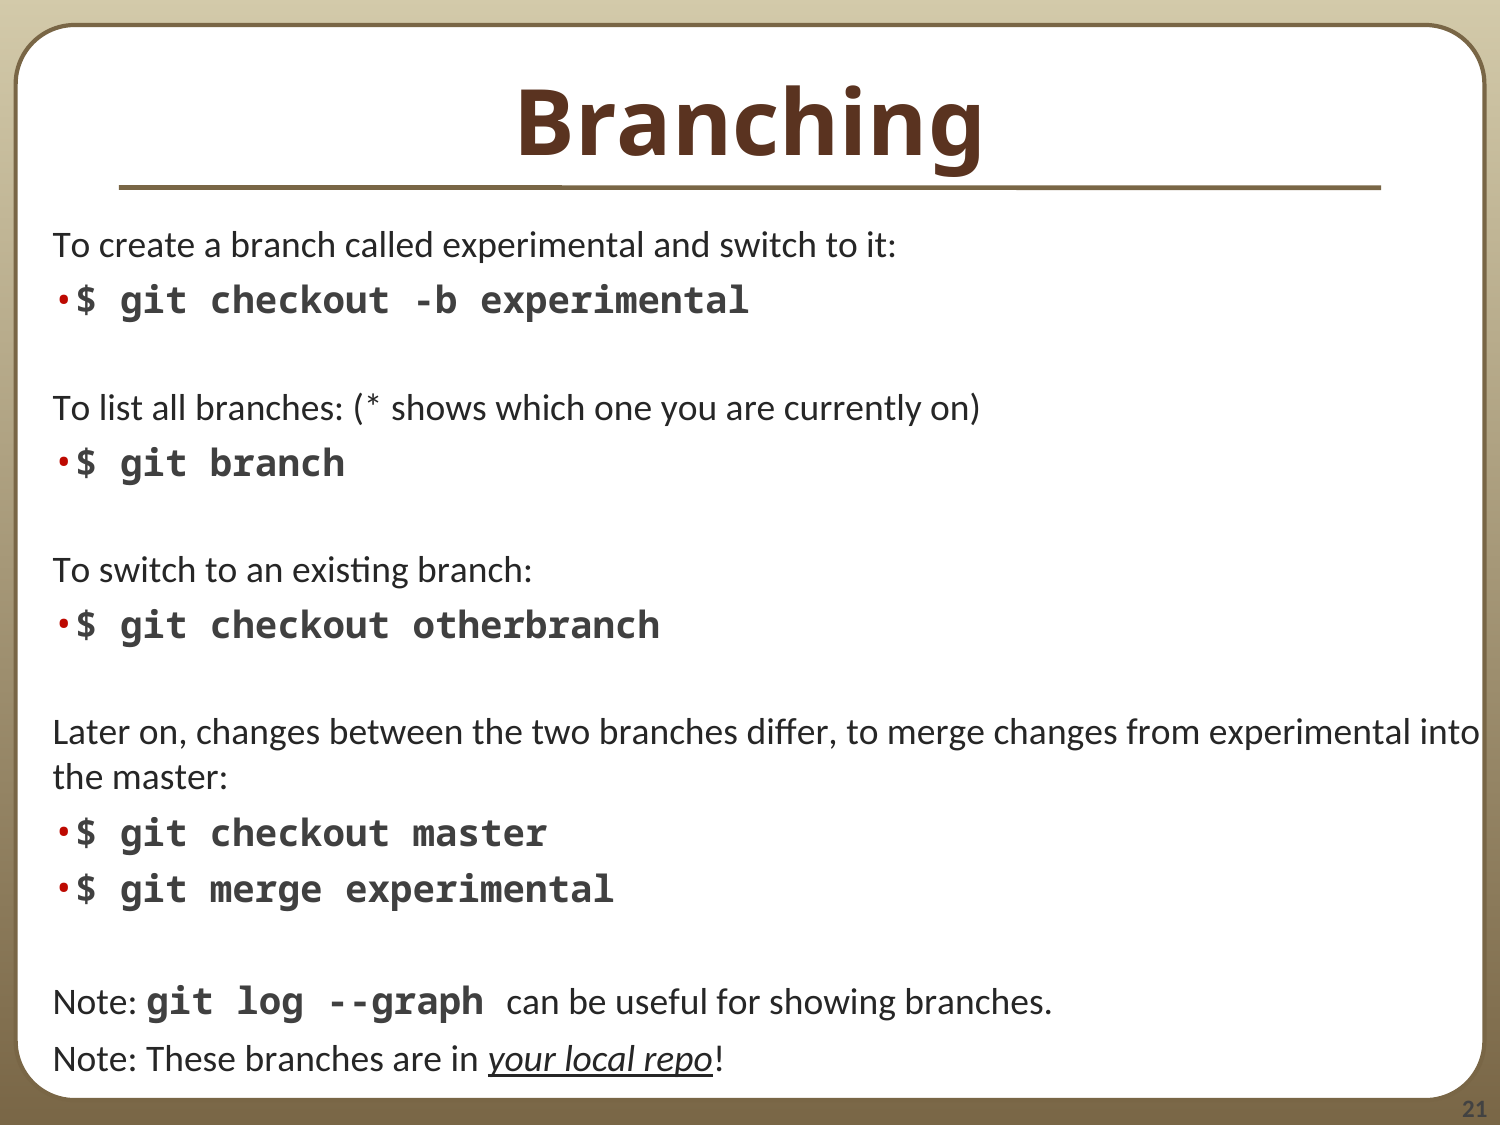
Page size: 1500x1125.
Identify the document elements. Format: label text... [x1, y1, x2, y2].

list To create a branch called experimental and switch to it: $ git checkout -b experimental To list all branches: (* shows which one you are currently on) $ git branch To switch to an existing branch: $ git checkout otherbranch Later on, changes between the two branches differ, to merge changes from experimental into the master: $ git checkout master $ git merge experimental Note: git log --graph can be useful for showing branches. Note: These branches are in your local repo! [0, 212, 1500, 1082]
title Branching [0, 24, 1500, 212]
